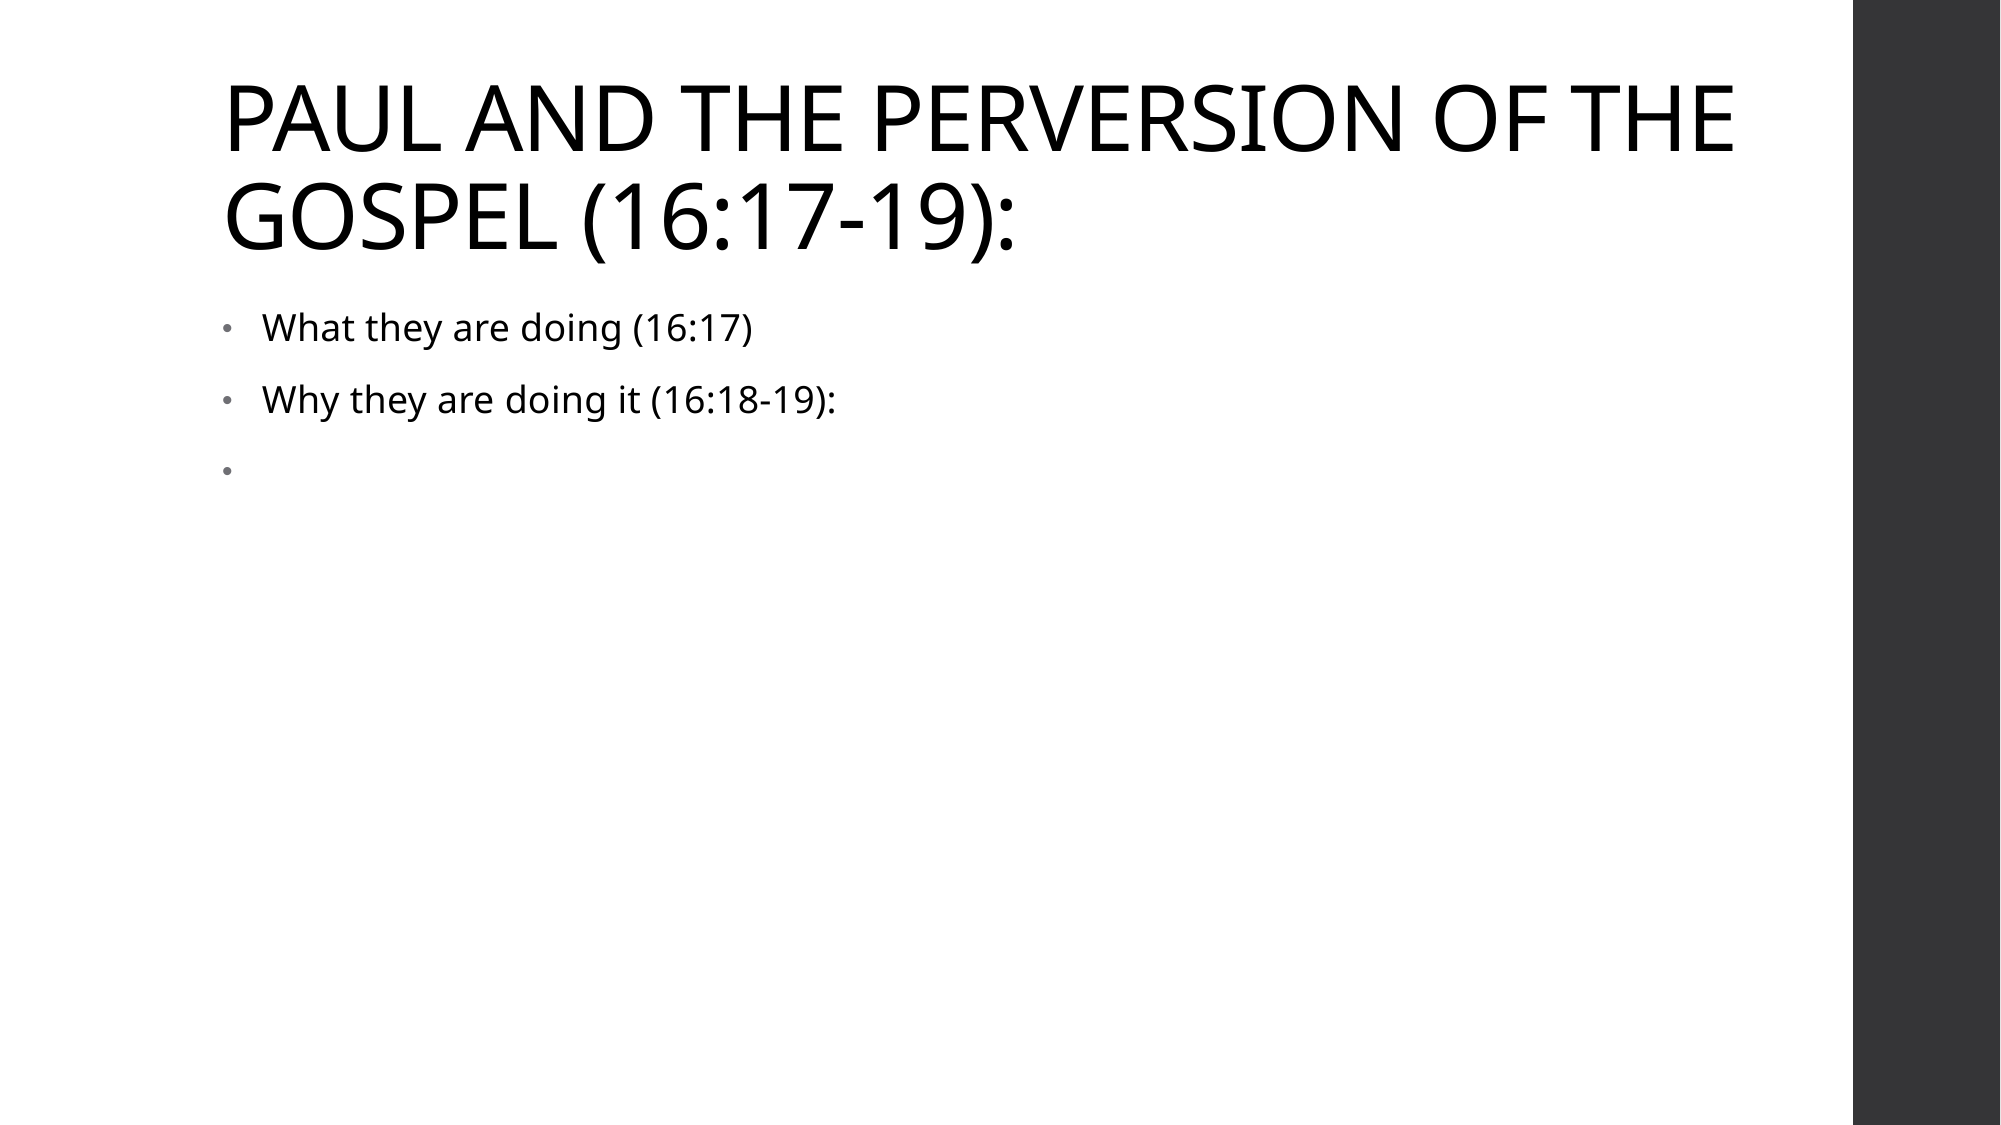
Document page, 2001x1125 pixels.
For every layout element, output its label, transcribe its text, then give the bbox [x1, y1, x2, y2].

list What they are doing (16:17) Why they are doing it (16:18-19): [206, 299, 1617, 1014]
title PAUL AND THE PERVERSION OF THE GOSPEL (16:17-19): [206, 60, 1797, 278]
